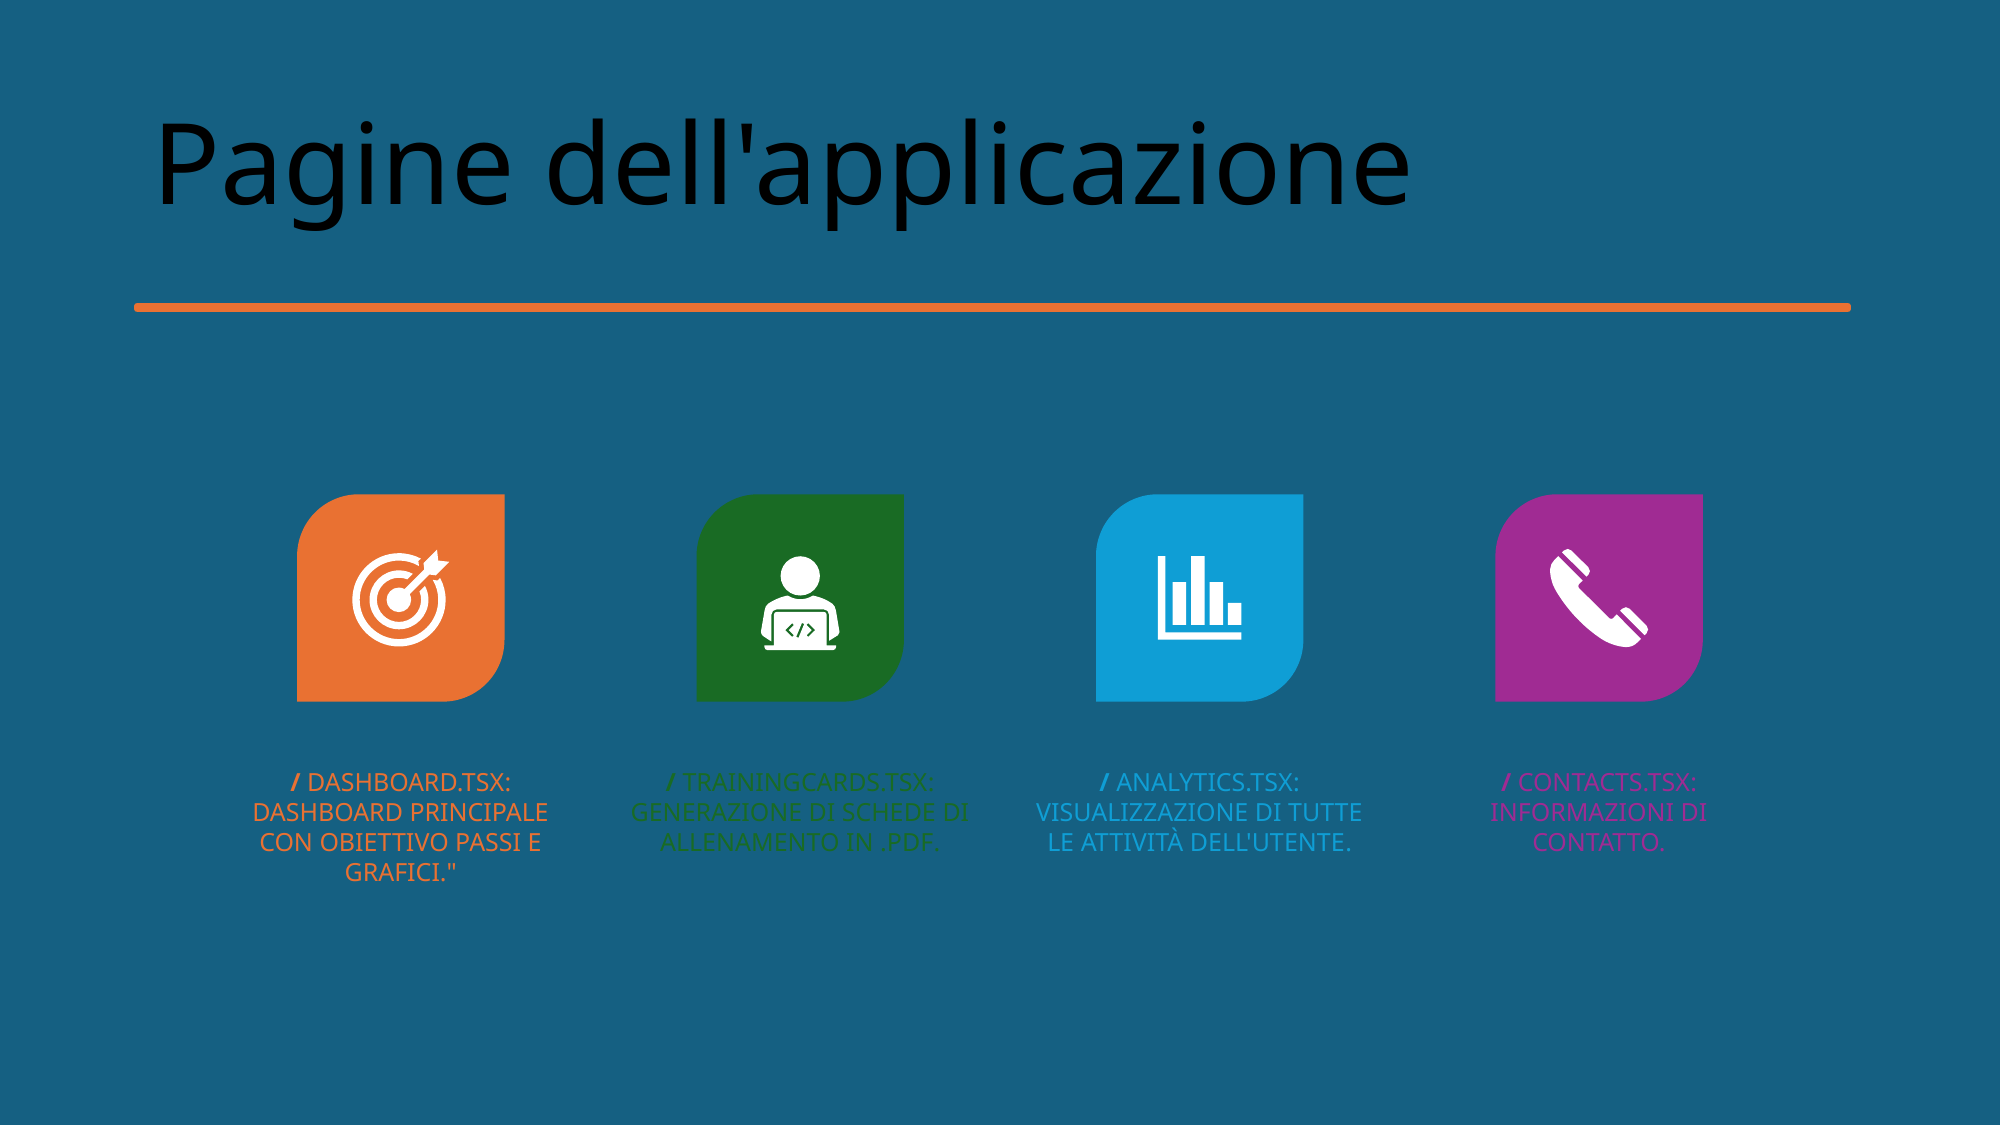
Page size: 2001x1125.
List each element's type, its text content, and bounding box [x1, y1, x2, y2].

text_box / Contacts.tsx: Informazioni di contatto. [1429, 766, 1770, 885]
title Pagine dell'applicazione [137, 59, 1863, 278]
text_box / Dashboard.tsx: Dashboard principale con obiettivo passi e grafici." [230, 766, 571, 885]
text_box / TrainingCards.tsx: Generazione di schede di allenamento in .pdf. [630, 766, 971, 885]
text_box [0, 0, 2000, 1125]
text_box / Analytics.tsx: Visualizzazione di tutte le attività dell'utente. [1029, 766, 1370, 885]
